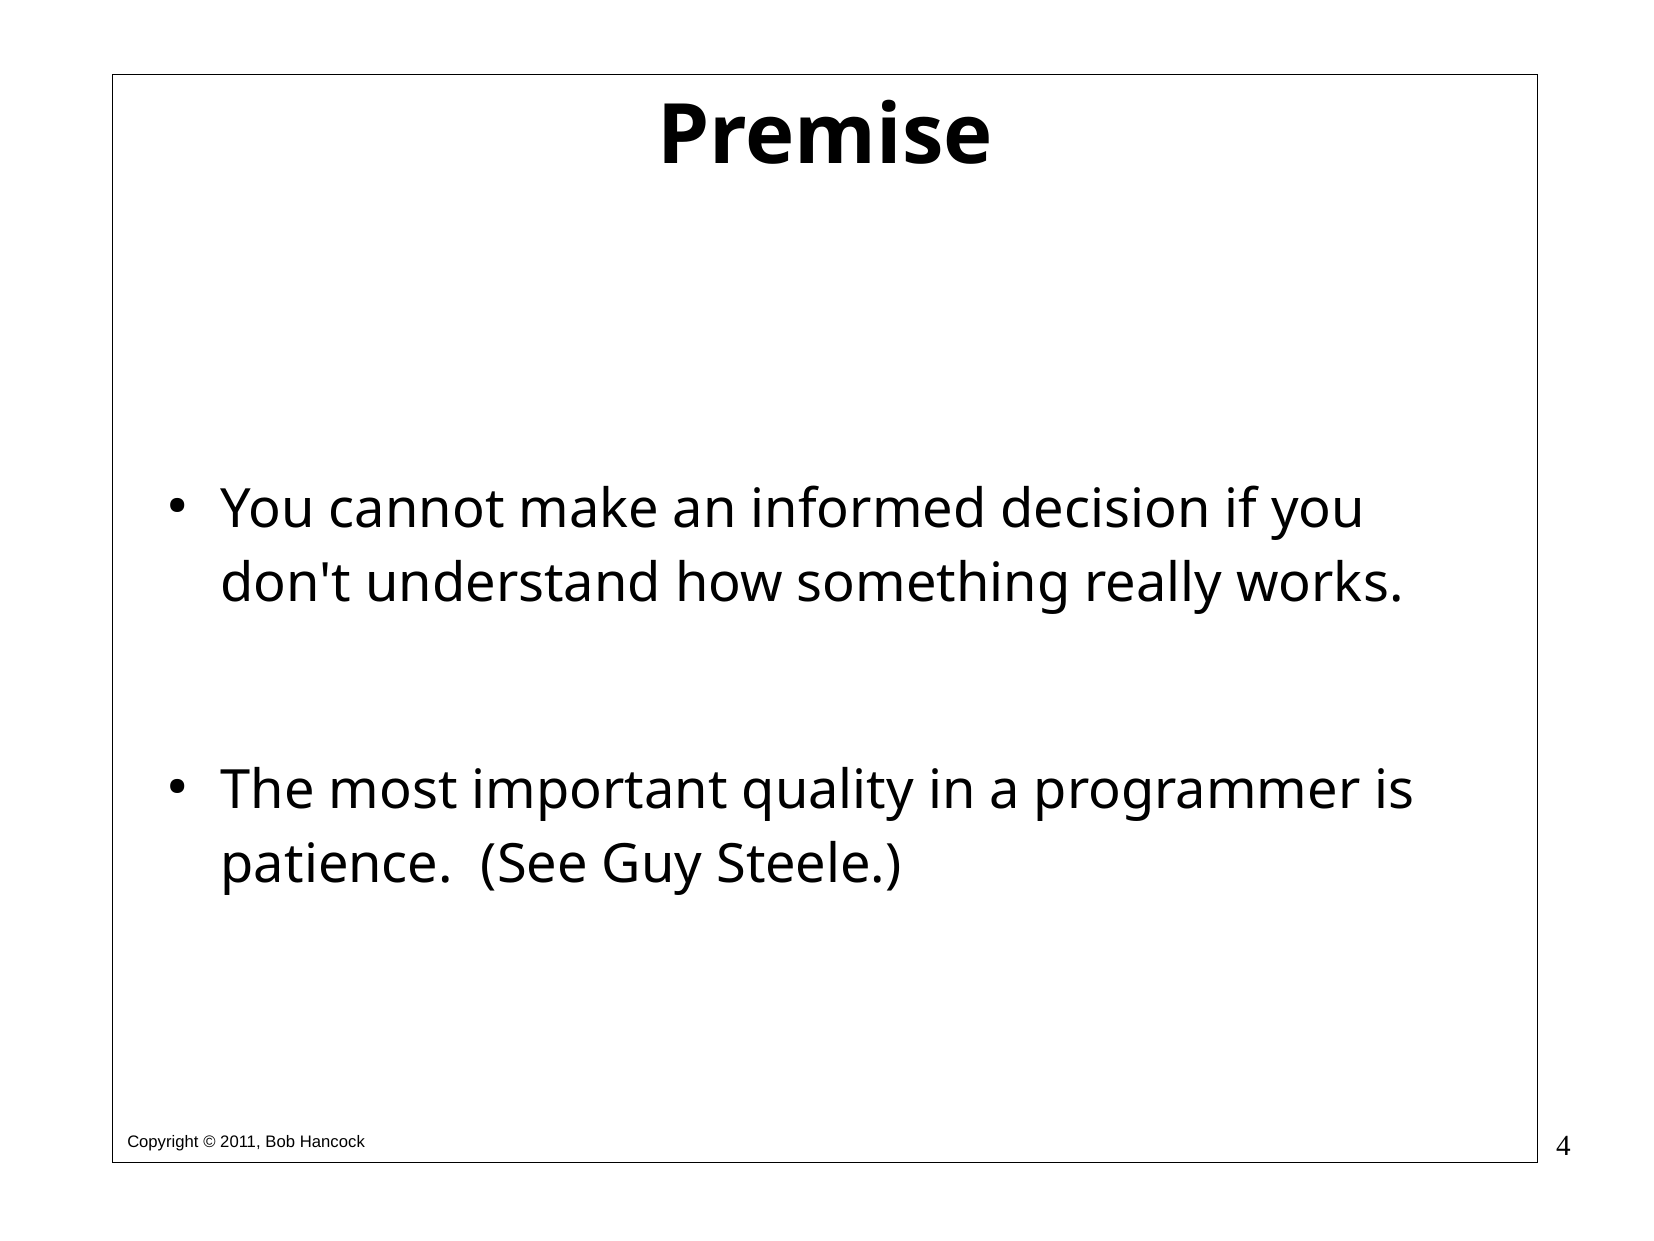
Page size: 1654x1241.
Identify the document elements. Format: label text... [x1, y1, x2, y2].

title Premise [112, 75, 1538, 188]
text_box Copyright © 2011, Bob Hancock [112, 1125, 381, 1159]
list You cannot make an informed decision if you don't understand how something really works. The most important quality in a programmer is patience. (See Guy Steele.) [150, 262, 1501, 1126]
